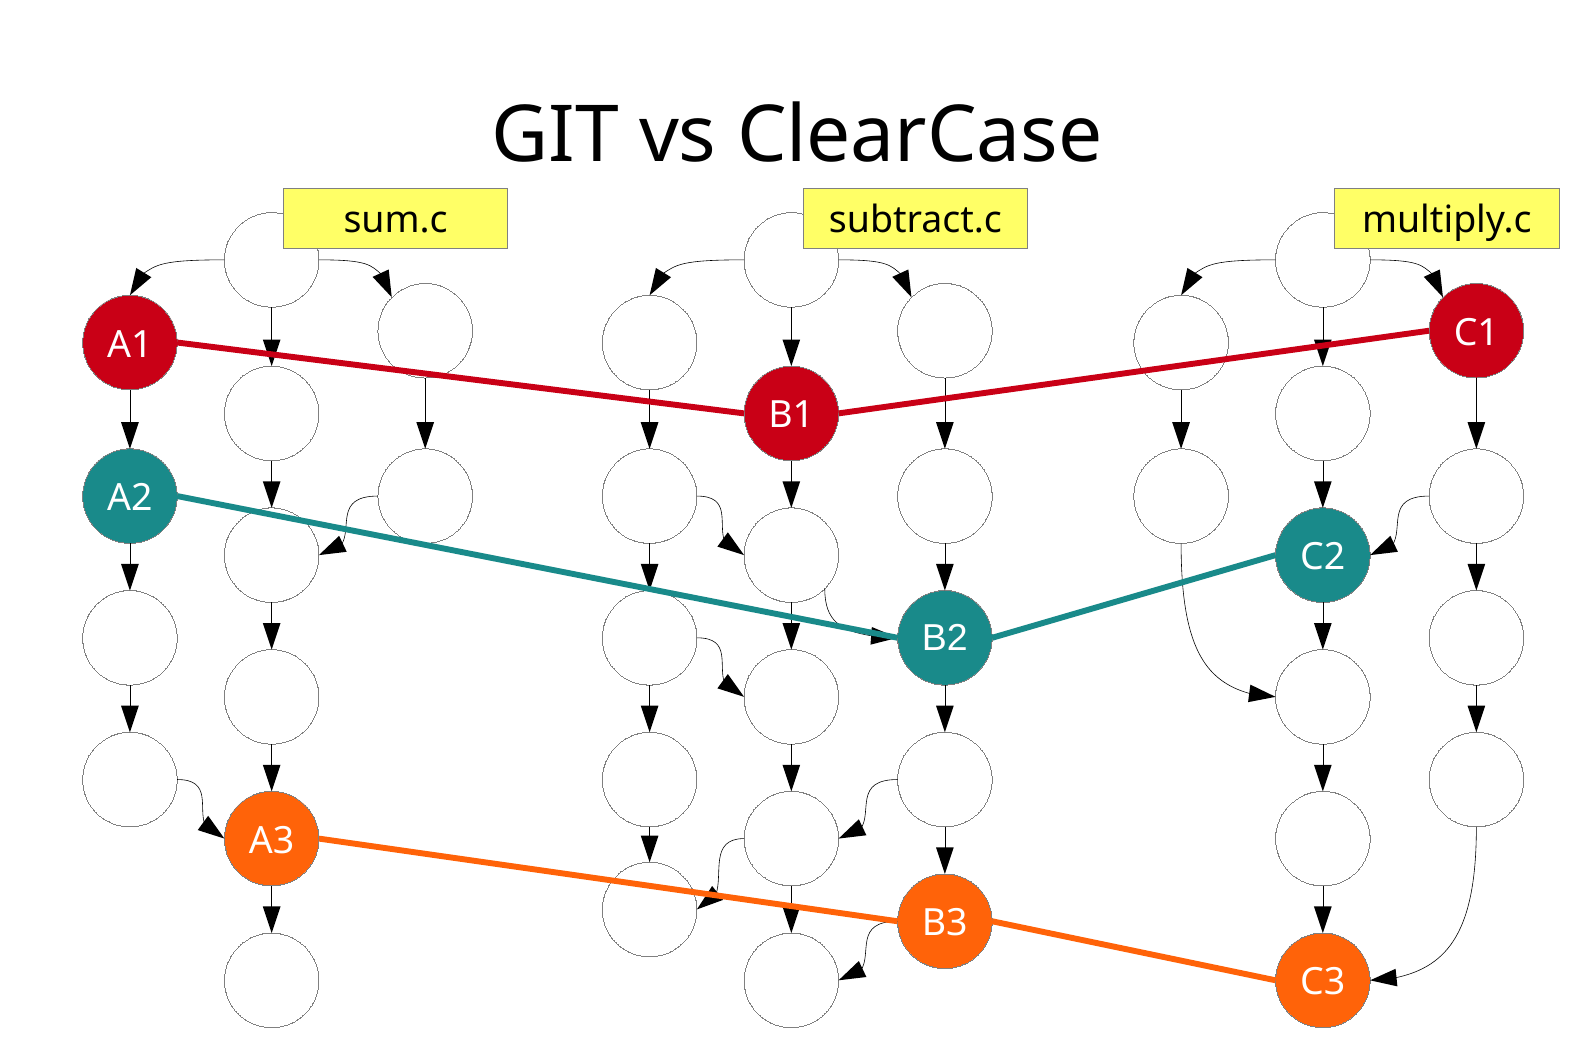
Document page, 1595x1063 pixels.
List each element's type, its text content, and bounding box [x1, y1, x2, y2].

text_box B1 [744, 366, 839, 461]
text_box [224, 933, 319, 1028]
text_box [602, 591, 697, 686]
text_box [224, 649, 319, 745]
text_box [1275, 212, 1371, 308]
text_box B2 [897, 590, 993, 686]
text_box [1275, 366, 1371, 461]
text_box [1429, 448, 1524, 544]
text_box [897, 732, 993, 827]
text_box [377, 283, 473, 373]
text_box [261, 507, 300, 517]
text_box [897, 448, 993, 544]
text_box [224, 212, 319, 308]
text_box [1133, 448, 1229, 544]
text_box [1275, 791, 1371, 886]
text_box [82, 732, 178, 827]
text_box [224, 366, 319, 461]
text_box [377, 448, 473, 543]
text_box [744, 933, 839, 1028]
text_box B3 [897, 874, 993, 969]
text_box A3 [224, 791, 319, 886]
title GIT vs ClearCase [79, 42, 1515, 220]
text_box [602, 884, 697, 957]
text_box [744, 212, 839, 308]
text_box [1429, 732, 1524, 827]
text_box C3 [1275, 933, 1371, 1028]
text_box sum.c [283, 188, 508, 249]
text_box [1275, 649, 1371, 745]
text_box A1 [82, 295, 178, 390]
text_box [602, 448, 697, 544]
text_box [602, 732, 697, 827]
text_box [744, 649, 839, 745]
text_box [602, 295, 697, 390]
text_box subtract.c [803, 188, 1028, 249]
text_box [224, 514, 319, 603]
text_box A2 [82, 448, 178, 544]
text_box C1 [1429, 283, 1524, 378]
text_box [1145, 363, 1224, 390]
text_box [1133, 295, 1229, 368]
text_box [744, 791, 839, 886]
text_box [408, 375, 425, 379]
text_box multiply.c [1334, 188, 1560, 249]
text_box [1429, 590, 1524, 686]
text_box [615, 862, 692, 888]
text_box [744, 507, 839, 603]
text_box [897, 283, 993, 379]
text_box [82, 590, 178, 686]
text_box C2 [1275, 507, 1371, 603]
